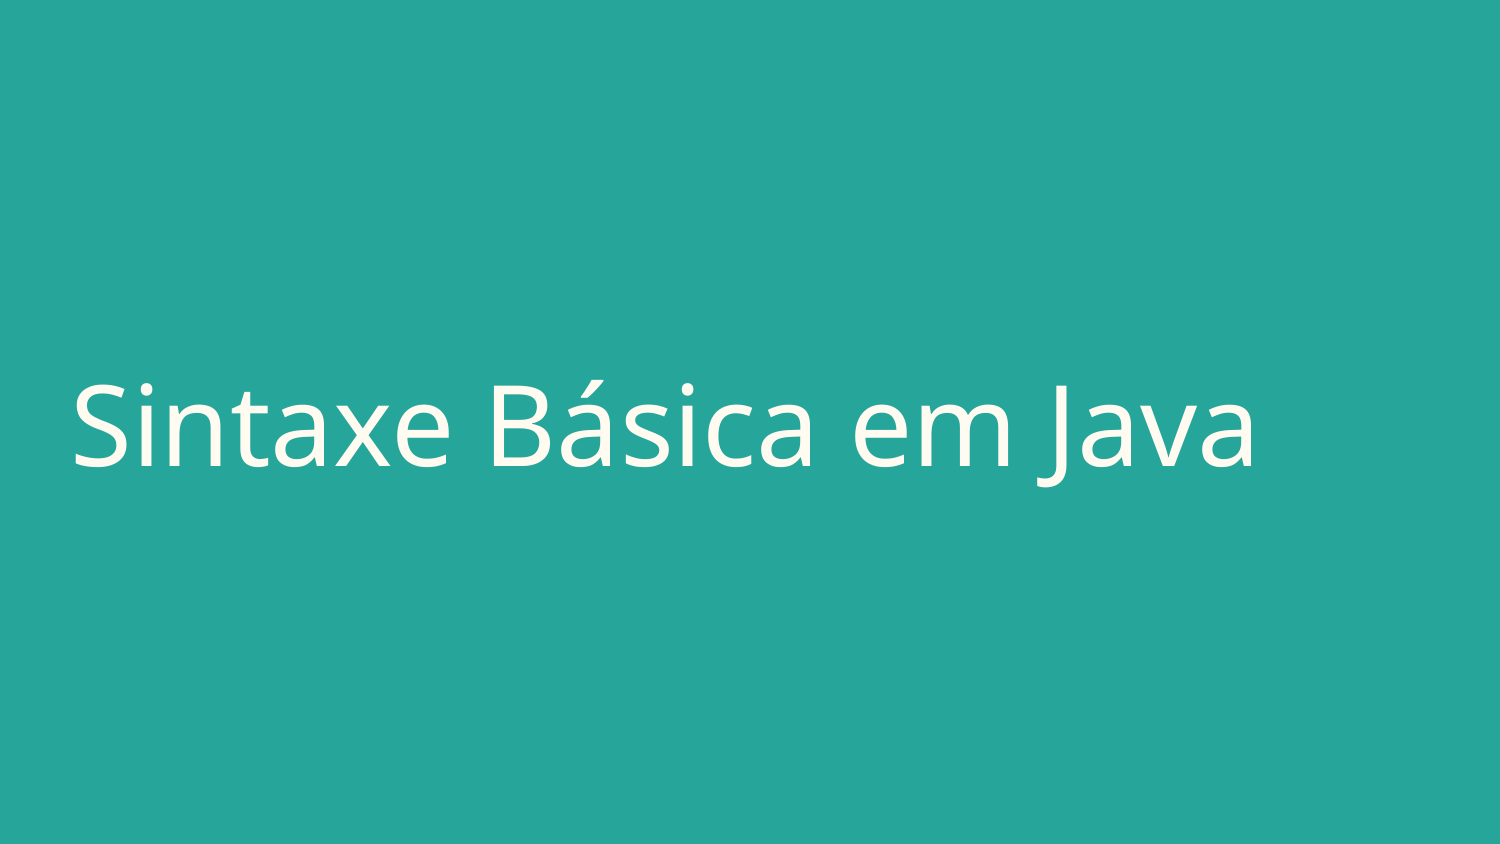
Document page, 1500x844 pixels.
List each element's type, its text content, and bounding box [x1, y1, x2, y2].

title Sintaxe Básica em Java [55, 280, 1346, 564]
